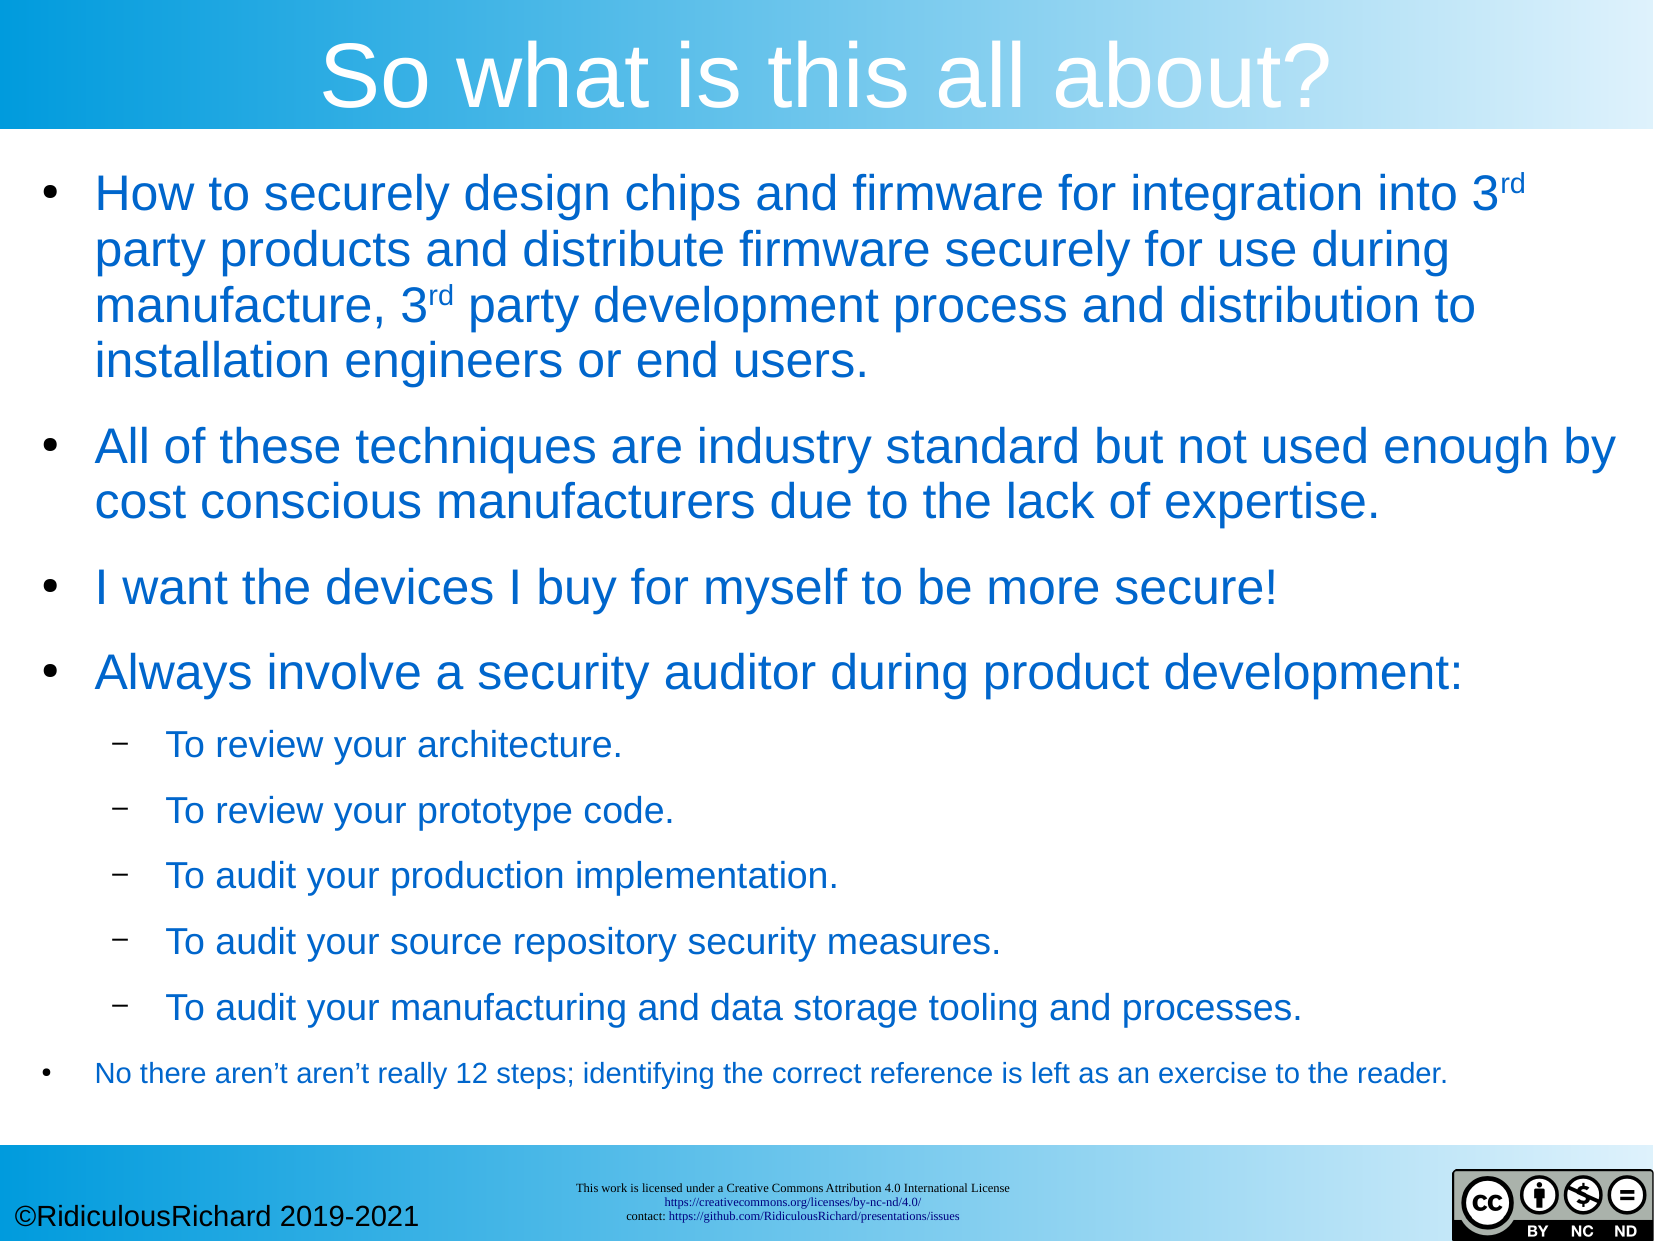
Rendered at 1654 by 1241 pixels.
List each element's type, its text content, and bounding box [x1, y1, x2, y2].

title So what is this all about? [82, 23, 1571, 129]
picture [1452, 1169, 1654, 1241]
list How to securely design chips and firmware for integration into 3rd party products and distribute firmware securely for use during manufacture, 3rd party development process and distribution to installation engineers or end users. All of these techniques are industry standard but not used enough by cost conscious manufacturers due to the lack of expertise. I want the devices I buy for myself to be more secure! Always involve a security auditor during product development: To review your architecture. To review your prototype code. To audit your production implementation. To audit your source repository security measures. To audit your manufacturing and data storage tooling and processes. No there aren’t aren’t really 12 steps; identifying the correct reference is left as an exercise to the reader. [23, 165, 1630, 1123]
picture [138, 1146, 142, 1241]
